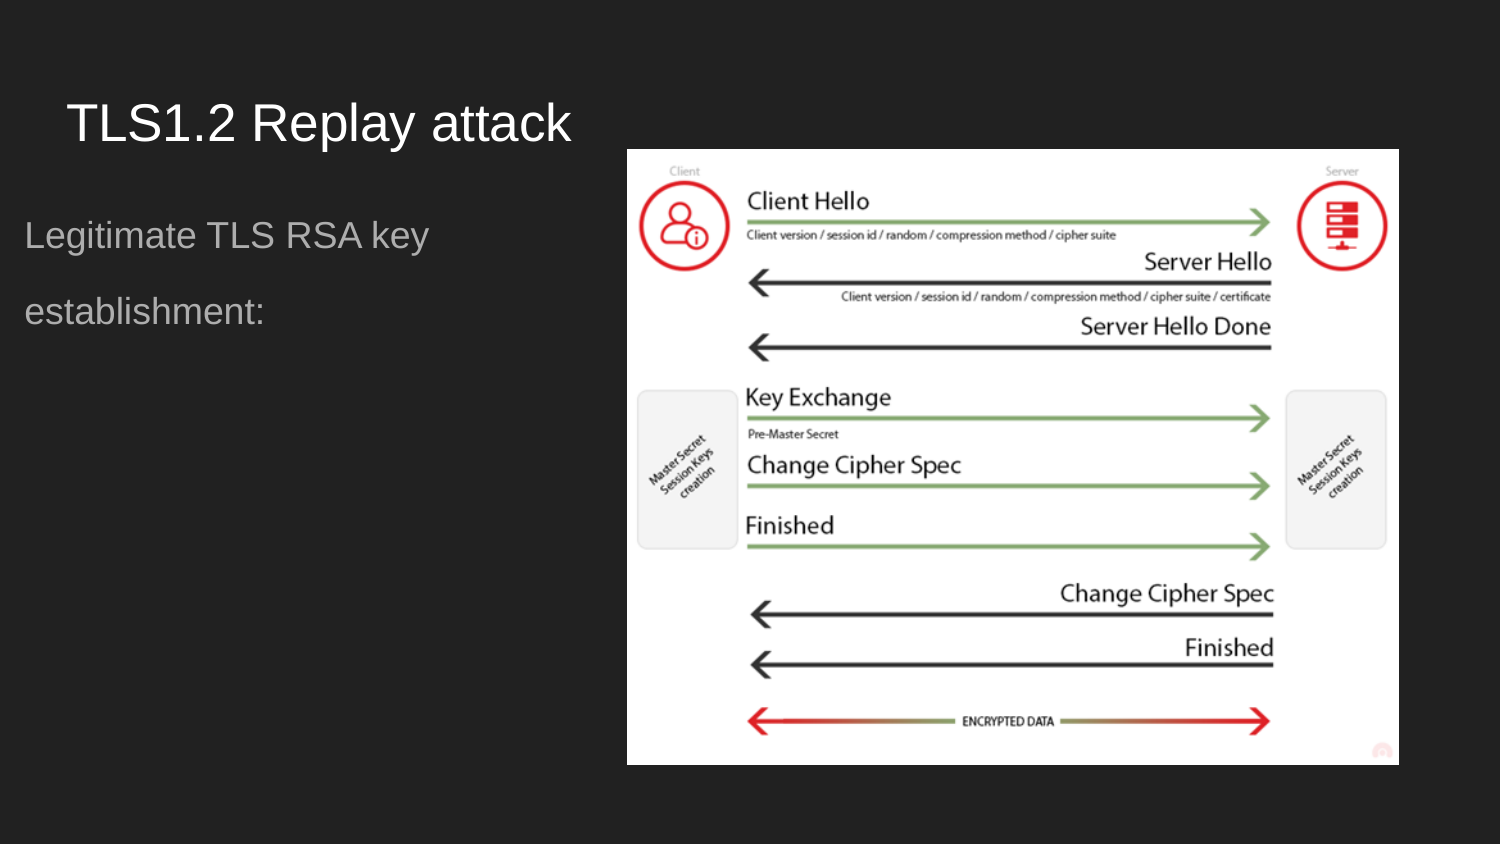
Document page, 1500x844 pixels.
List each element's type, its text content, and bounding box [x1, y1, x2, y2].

list Legitimate TLS RSA key establishment: [9, 189, 627, 750]
title TLS1.2 Replay attack [51, 72, 1449, 167]
picture [627, 149, 1399, 765]
list Legitimate TLS RSA key establishment: [1399, 189, 1407, 750]
